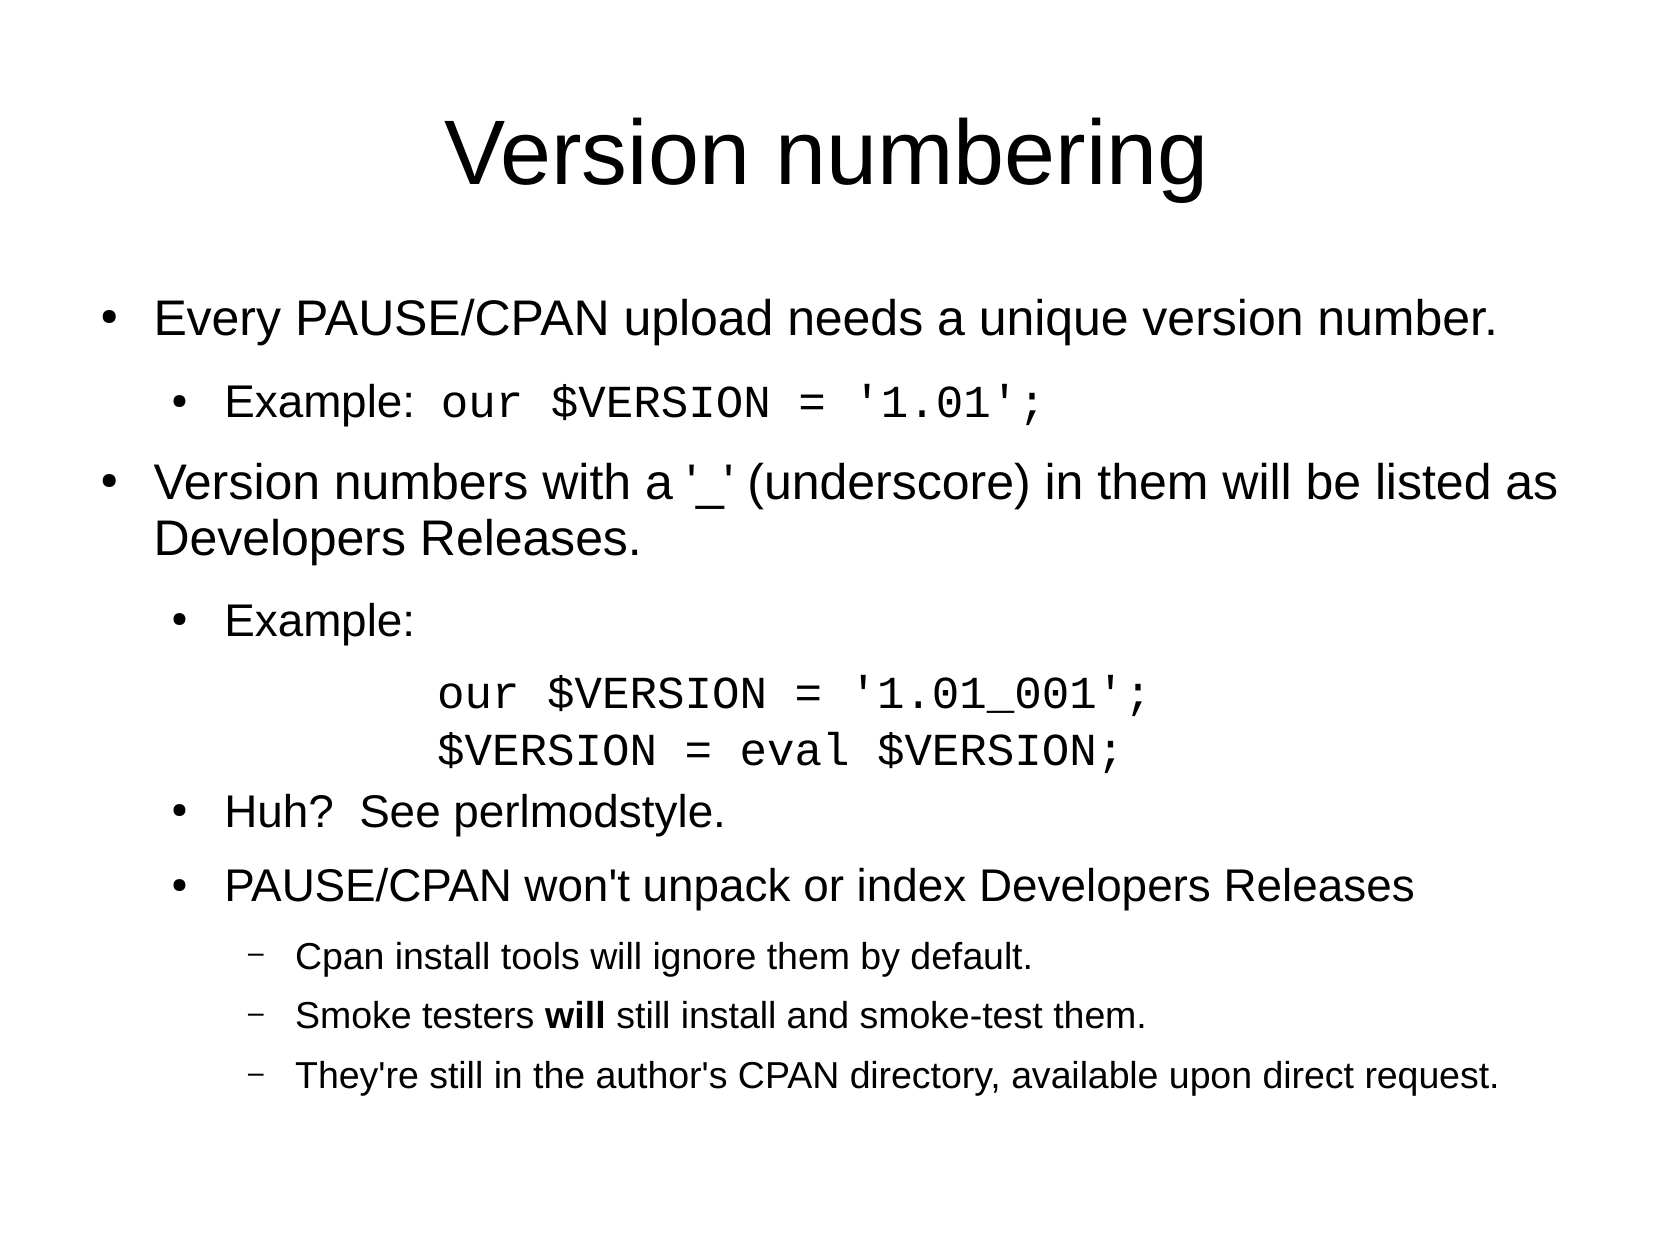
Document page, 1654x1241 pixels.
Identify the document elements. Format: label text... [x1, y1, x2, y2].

list Every PAUSE/CPAN upload needs a unique version number. Example: our $VERSION = '1.01'; Version numbers with a '_' (underscore) in them will be listed as Developers Releases. Example: our $VERSION = '1.01_001'; $VERSION = eval $VERSION; Huh? See perlmodstyle. PAUSE/CPAN won't unpack or index Developers Releases Cpan install tools will ignore them by default. Smoke testers will still install and smoke-test them. They're still in the author's CPAN directory, available upon direct request. [82, 290, 1571, 1109]
title Version numbering [82, 49, 1571, 257]
